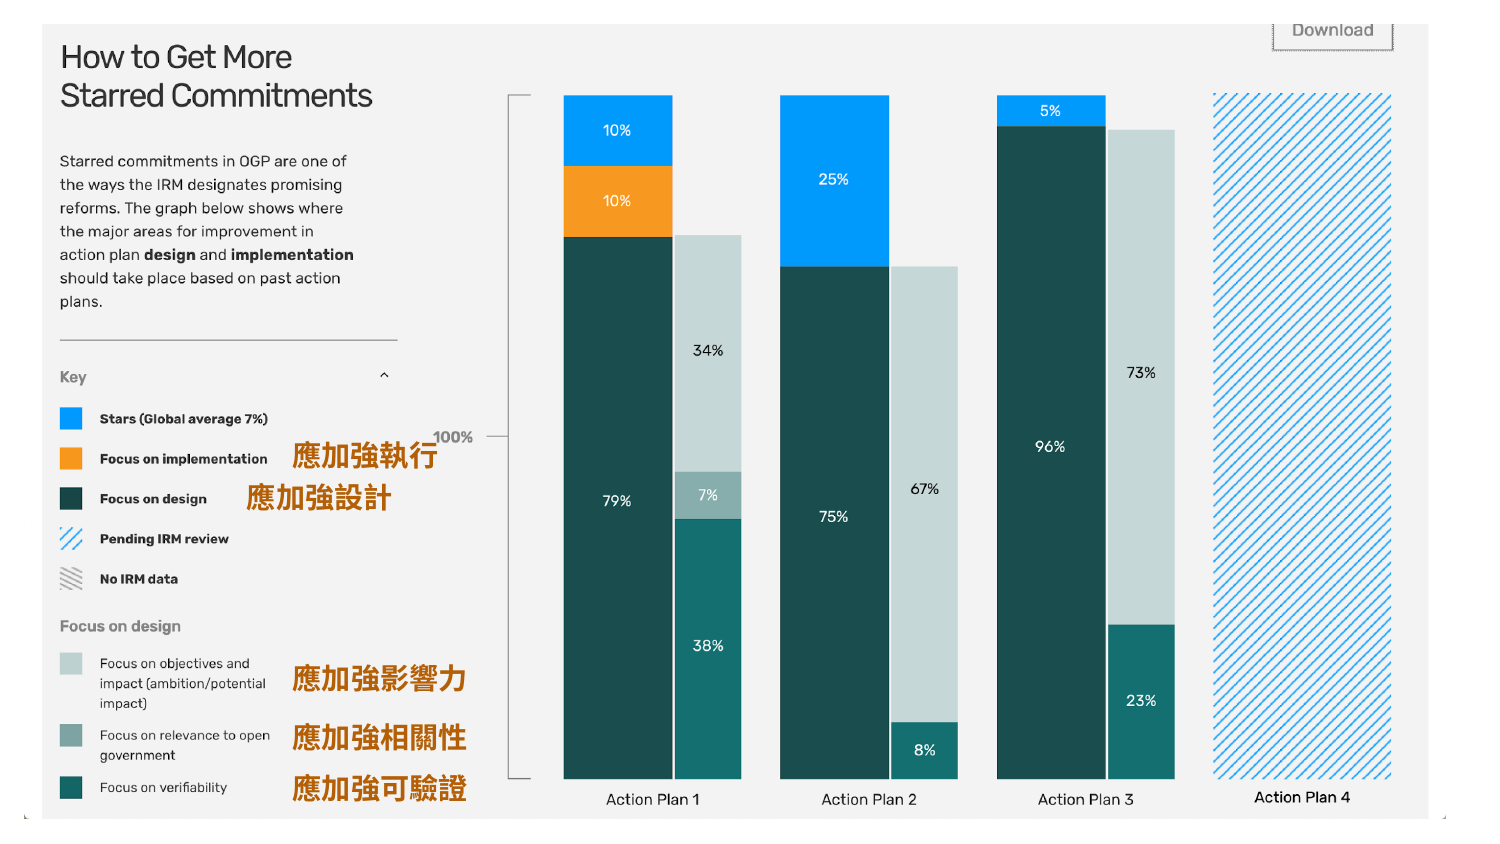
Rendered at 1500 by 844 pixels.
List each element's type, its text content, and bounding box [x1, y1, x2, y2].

text_box 應加強相關性 [277, 704, 485, 745]
picture [24, 24, 1446, 819]
text_box 應加強相關性 [446, 732, 456, 745]
text_box 應加強相關性 [297, 735, 309, 745]
text_box 應加強設計 [231, 464, 415, 513]
text_box 應加強可驗證 [277, 755, 485, 804]
text_box 應加強影響力 [277, 645, 485, 694]
text_box 應加強執行 [297, 453, 311, 464]
text_box 應加強執行 [277, 421, 461, 471]
